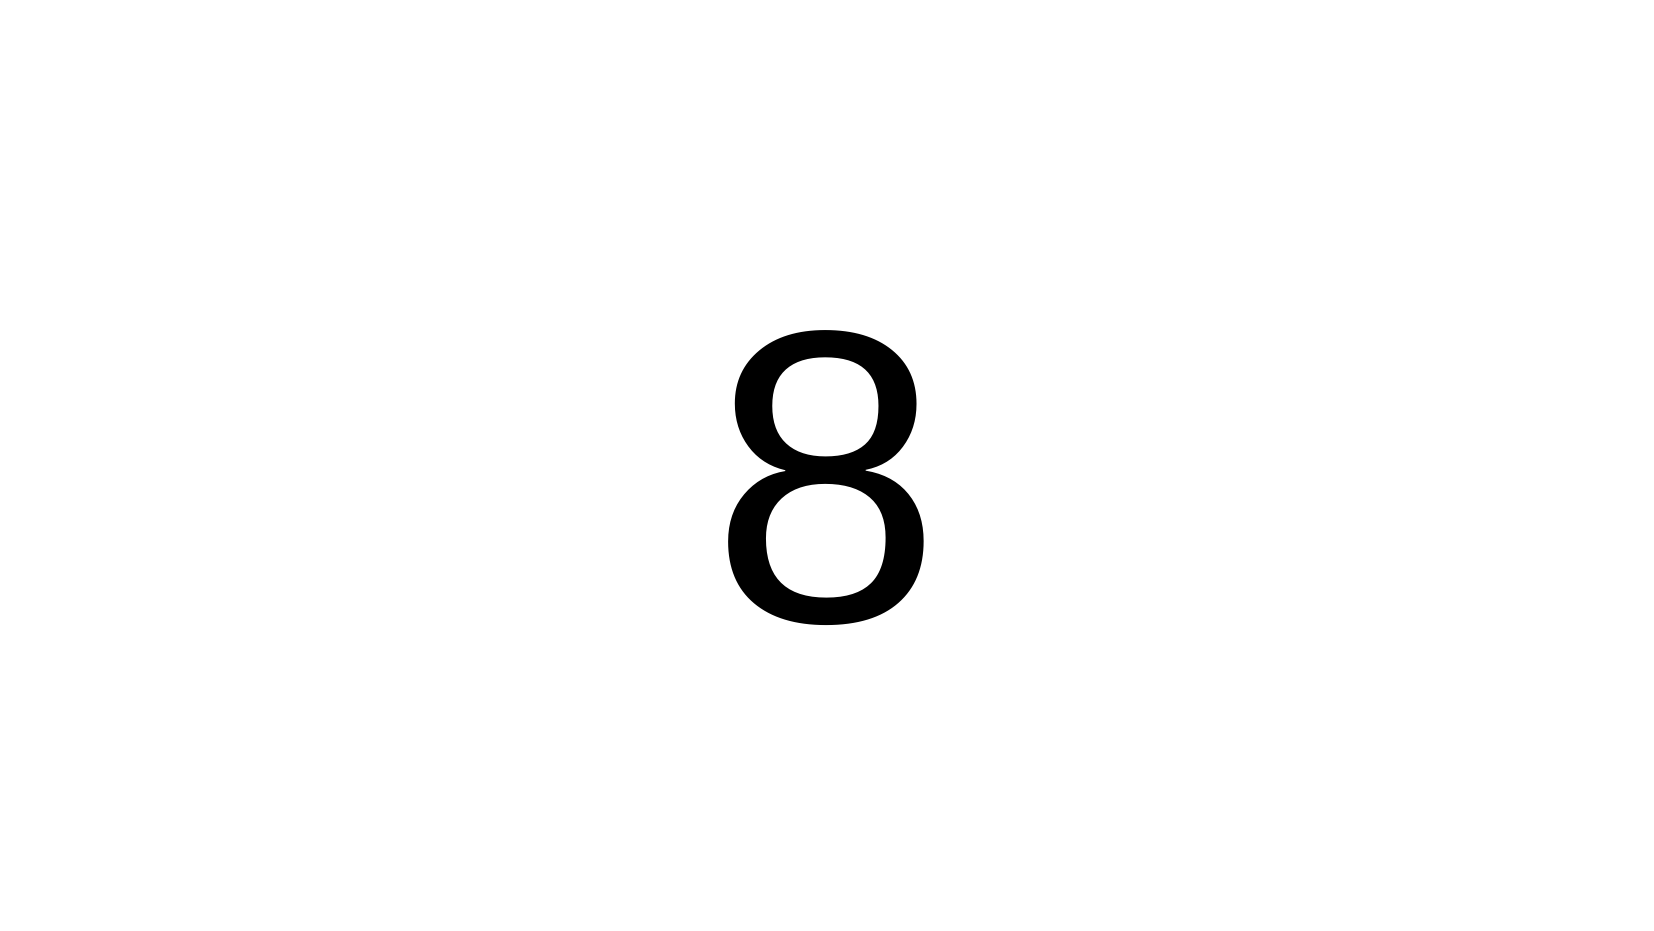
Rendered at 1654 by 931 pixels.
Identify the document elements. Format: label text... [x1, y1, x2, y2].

title 8 [0, 23, 1654, 931]
